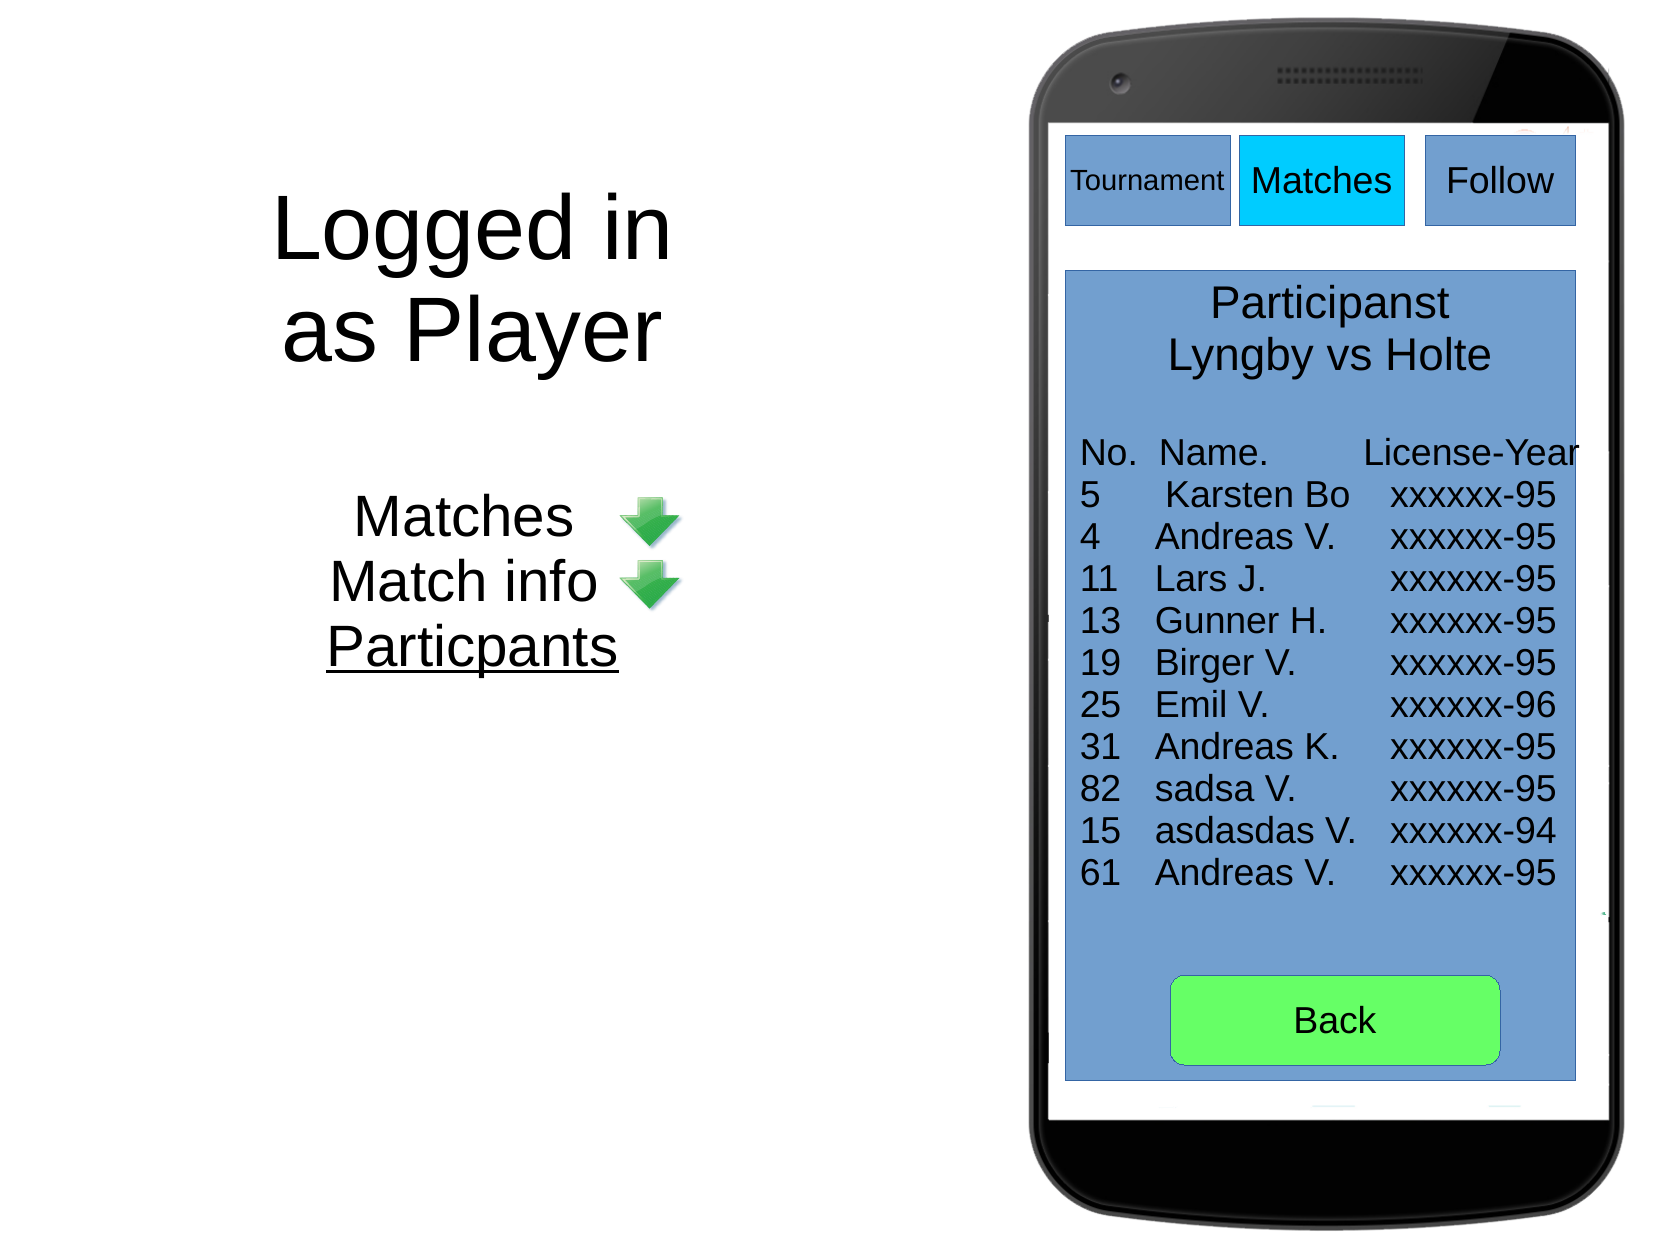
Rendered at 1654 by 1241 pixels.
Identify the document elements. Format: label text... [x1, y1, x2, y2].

text_box Matches [1239, 135, 1405, 226]
text_box Back [1170, 975, 1501, 1066]
text_box Participanst Lyngby vs Holte No. Name. License-Year 5 Karsten Bo xxxxxx-95 4 Andreas V. xxxxxx-95 11 Lars J. xxxxxx-95 13 Gunner H. xxxxxx-95 19 Birger V. xxxxxx-95 25 Emil V. xxxxxx-96 31 Andreas K. xxxxxx-95 82 sadsa V. xxxxxx-95 15 asdasdas V. xxxxxx-94 61 Andreas V. xxxxxx-95 [1065, 270, 1576, 1081]
text_box Tournament [1065, 135, 1231, 226]
picture [615, 492, 688, 618]
text_box Follow [1425, 135, 1576, 226]
picture [1005, 4, 1643, 1241]
title Logged in as Player Matches Match info Particpants [135, 176, 811, 679]
